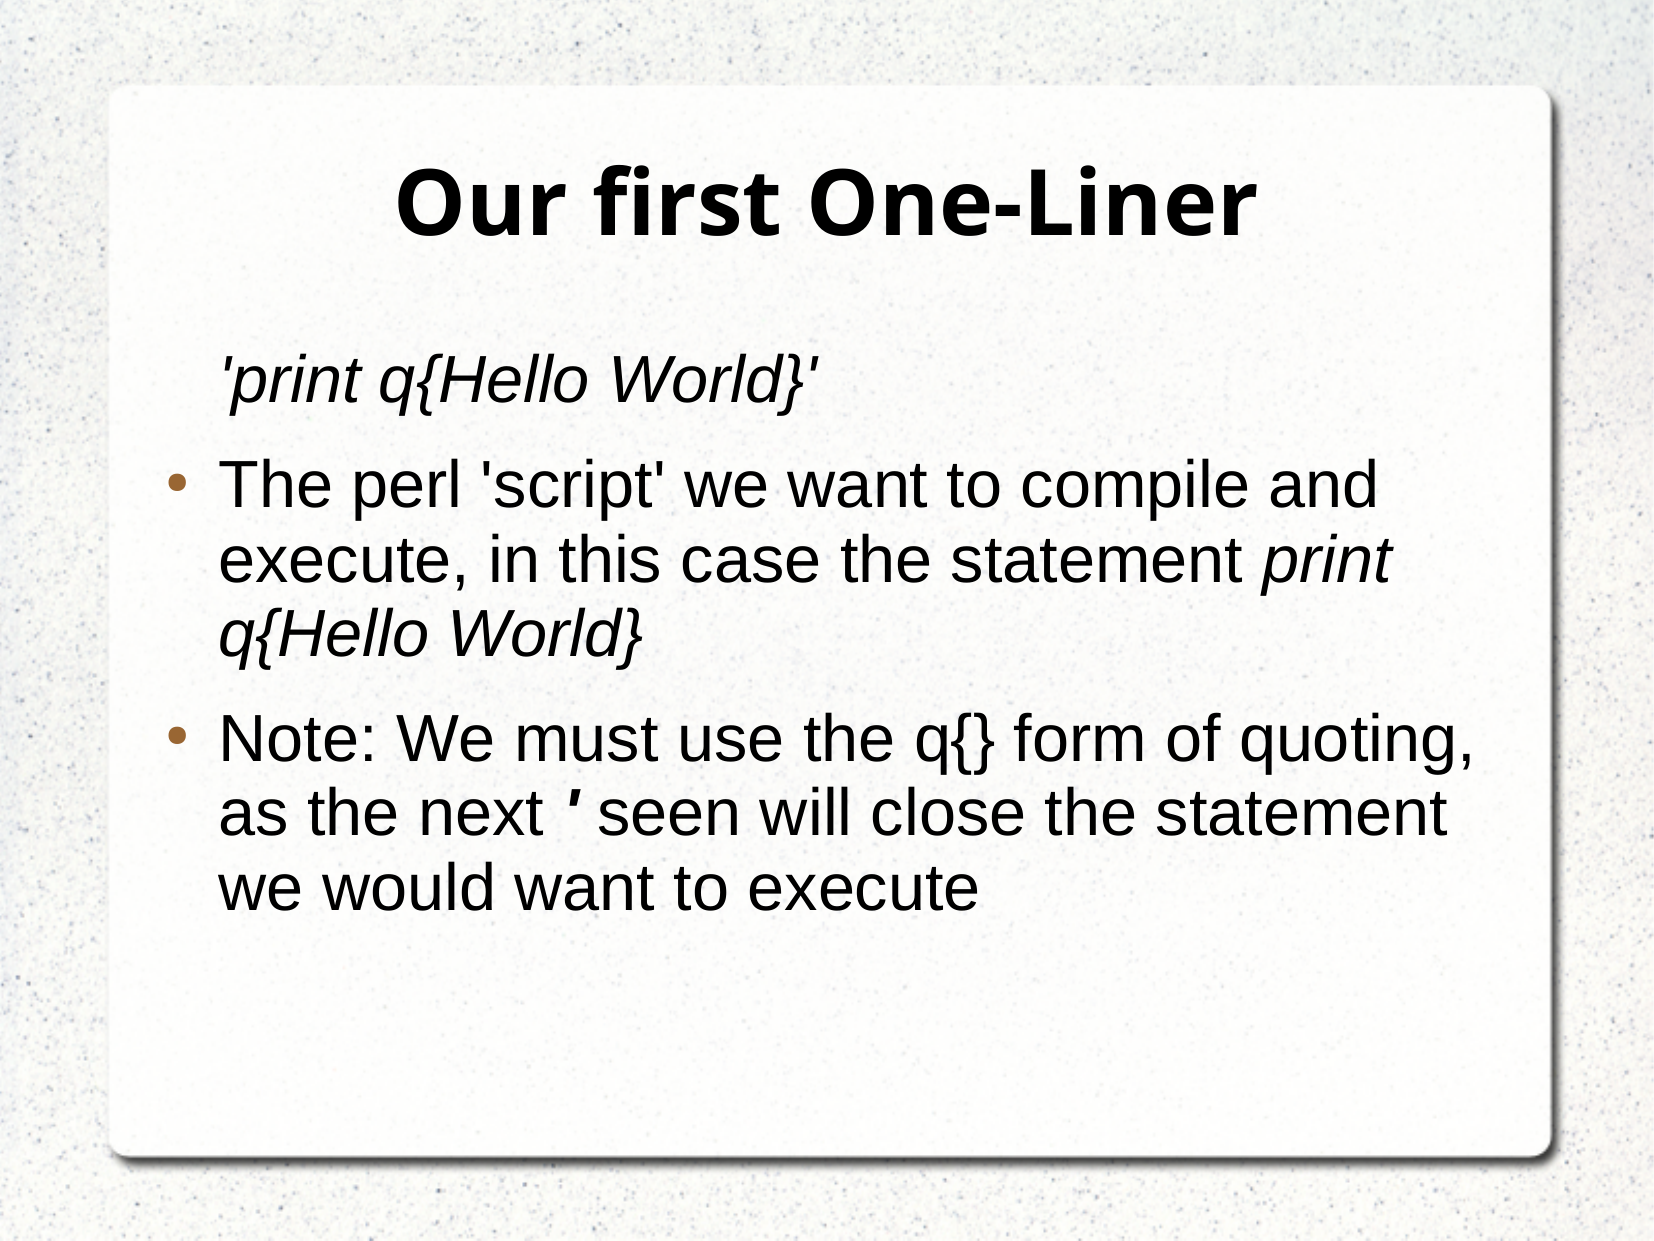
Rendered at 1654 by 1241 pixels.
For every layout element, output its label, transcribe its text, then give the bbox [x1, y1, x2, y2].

picture [0, 0, 1654, 1241]
title Our first One-Liner [118, 96, 1536, 304]
list 'print q{Hello World}' The perl 'script' we want to compile and execute, in this case the statement print q{Hello World} Note: We must use the q{} form of quoting, as the next ' seen will close the statement we would want to execute [147, 342, 1506, 1028]
